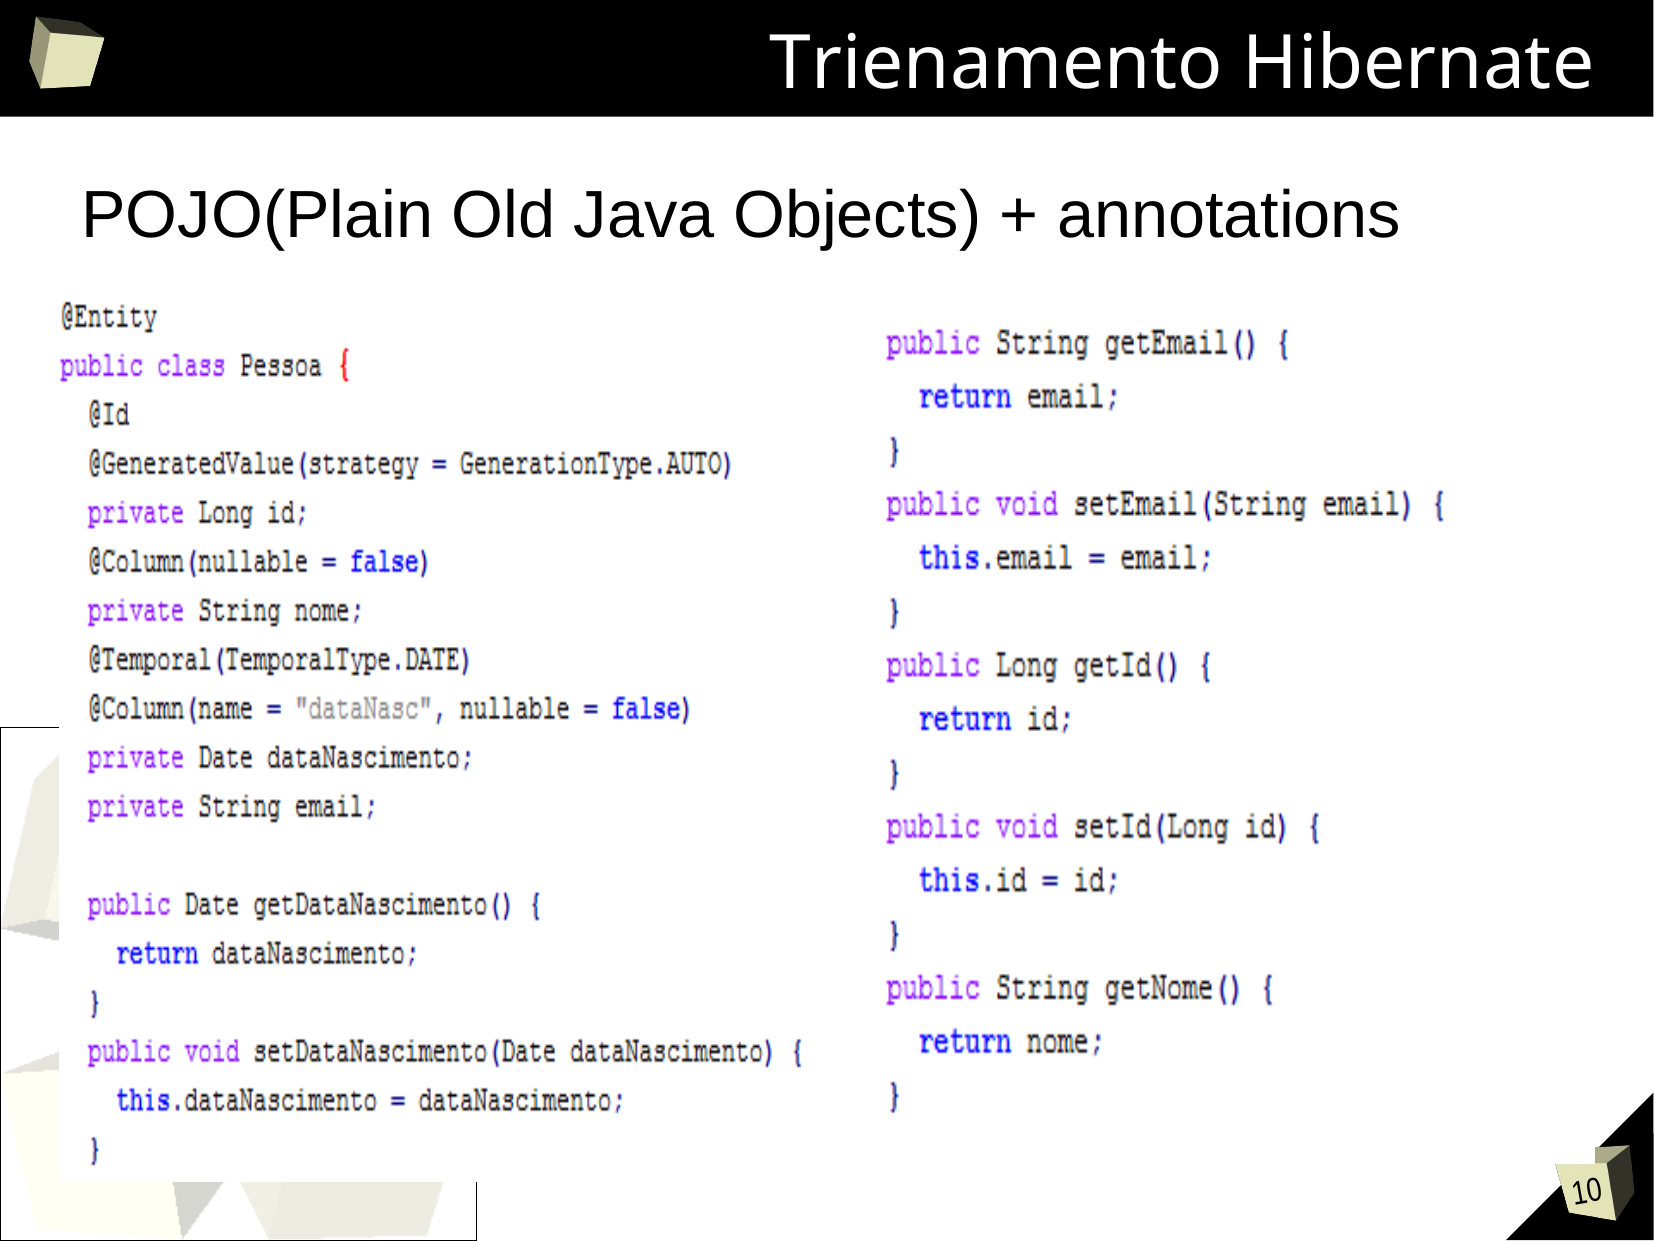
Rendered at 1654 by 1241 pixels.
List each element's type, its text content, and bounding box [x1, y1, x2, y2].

title Trienamento Hibernate [118, 0, 1595, 119]
picture [1, 728, 476, 1240]
picture [856, 295, 1595, 1164]
list POJO(Plain Old Java Objects) + annotations [44, 177, 1611, 1214]
picture [59, 295, 827, 1182]
